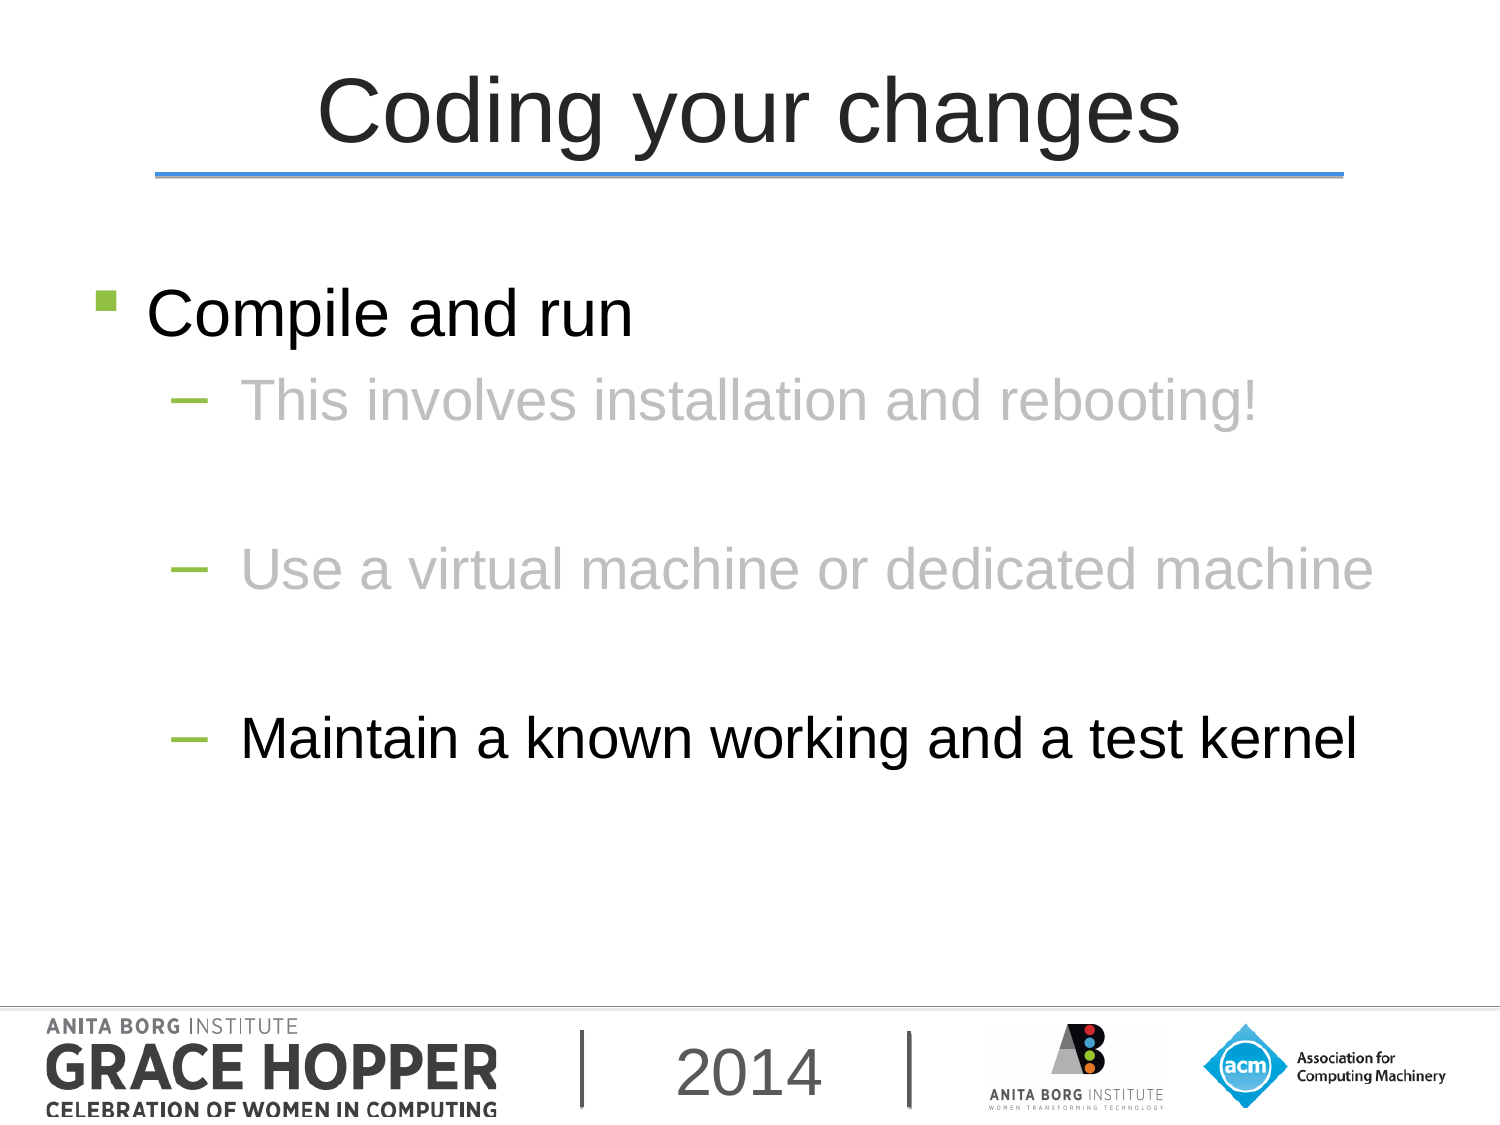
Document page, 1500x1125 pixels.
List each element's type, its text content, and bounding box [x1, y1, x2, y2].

list Compile and run This involves installation and rebooting! Use a virtual machine or dedicated machine Maintain a known working and a test kernel [75, 262, 1425, 1005]
picture [989, 1024, 1163, 1110]
title Coding your changes [75, 19, 1425, 191]
